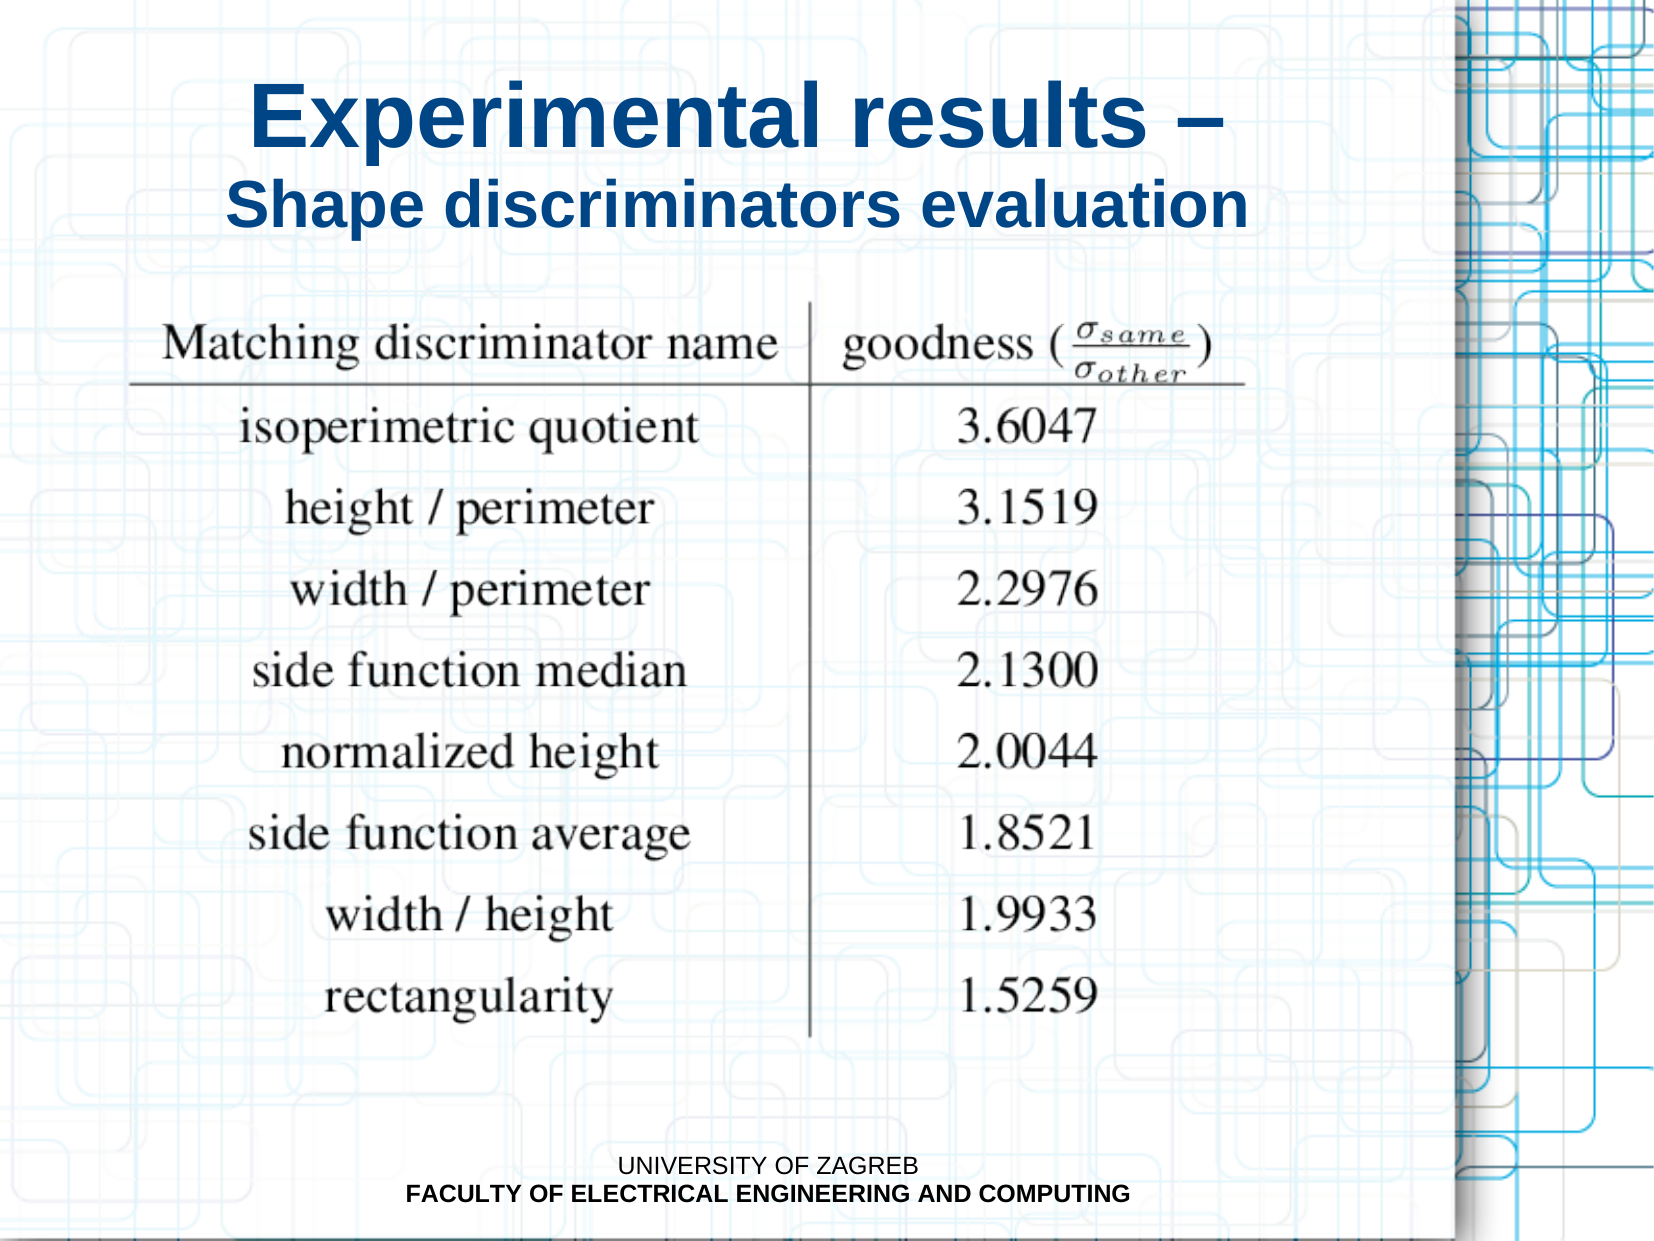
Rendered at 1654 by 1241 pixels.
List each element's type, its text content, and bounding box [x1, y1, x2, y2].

title Experimental results – Shape discriminators evaluation [59, 56, 1418, 250]
picture [0, 0, 1654, 1241]
